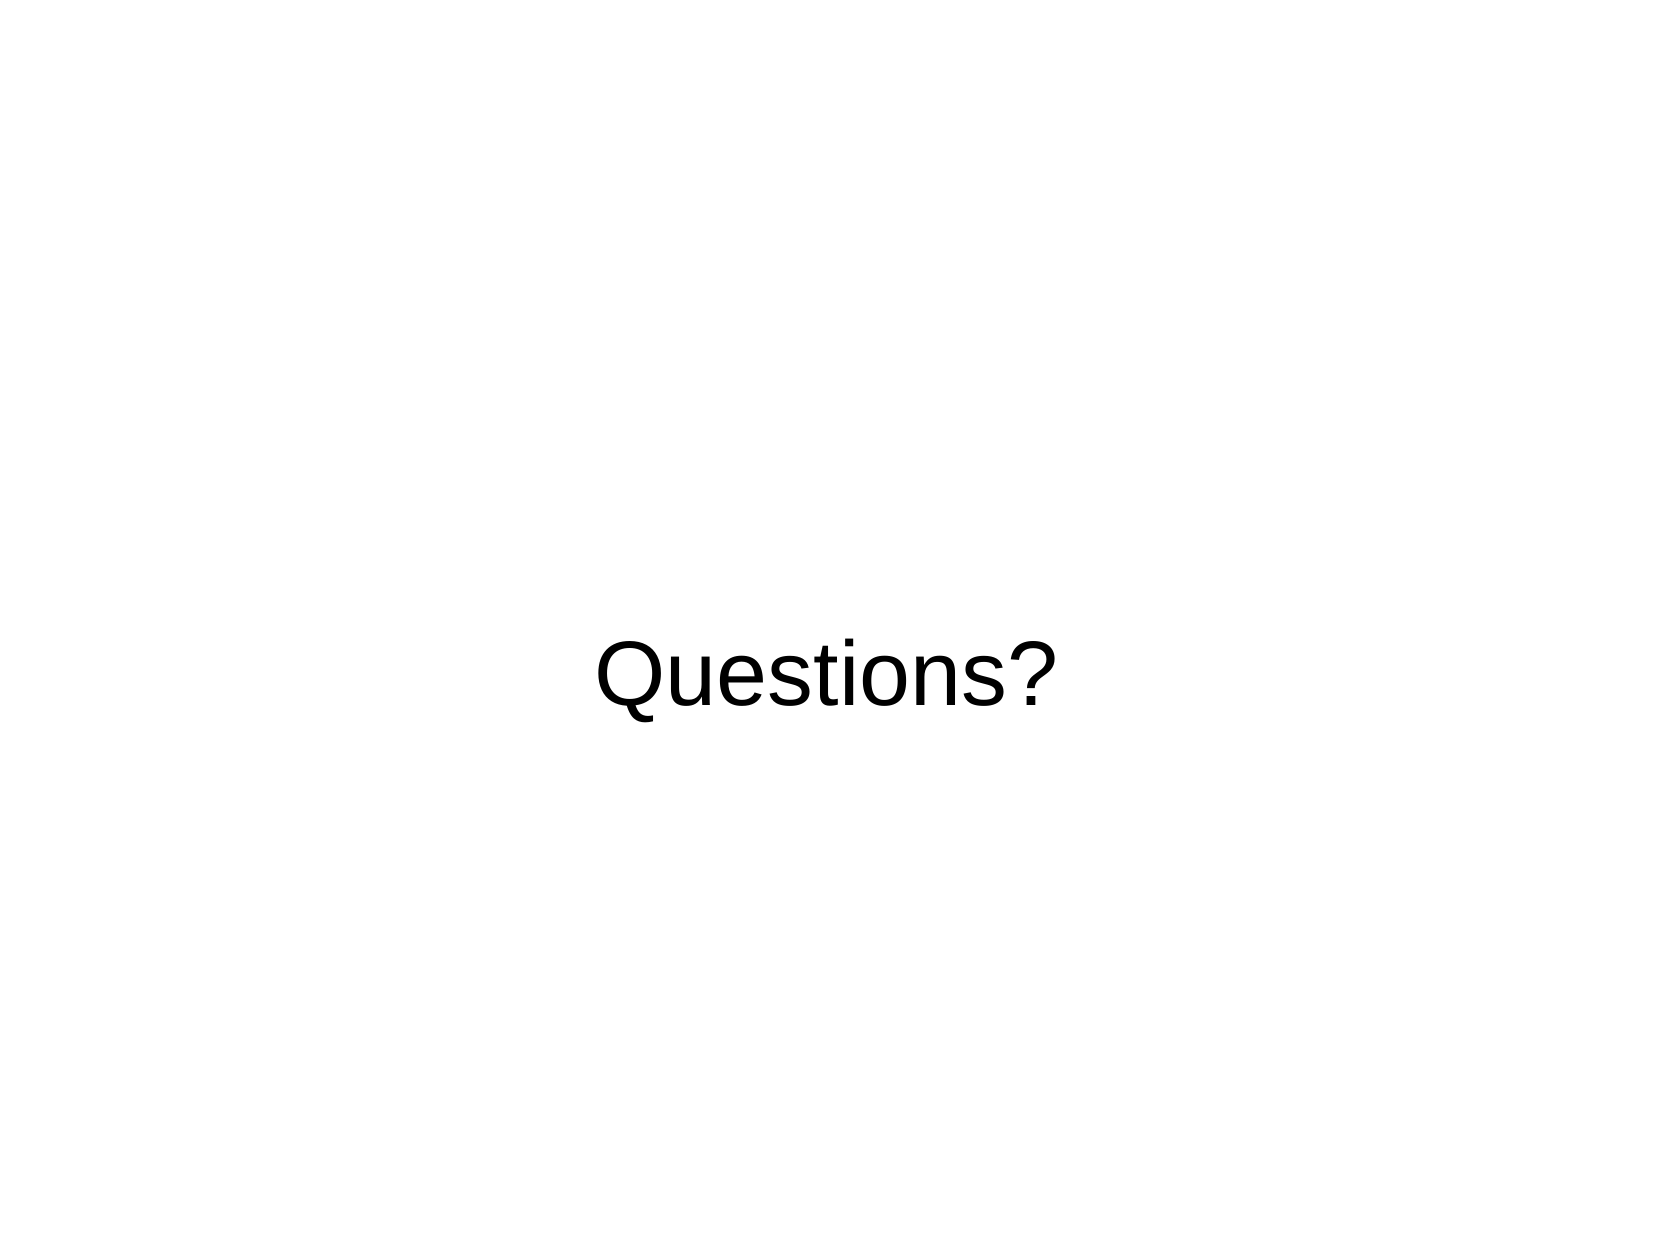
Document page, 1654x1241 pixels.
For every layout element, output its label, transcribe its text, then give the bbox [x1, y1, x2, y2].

title Questions? [82, 570, 1571, 778]
